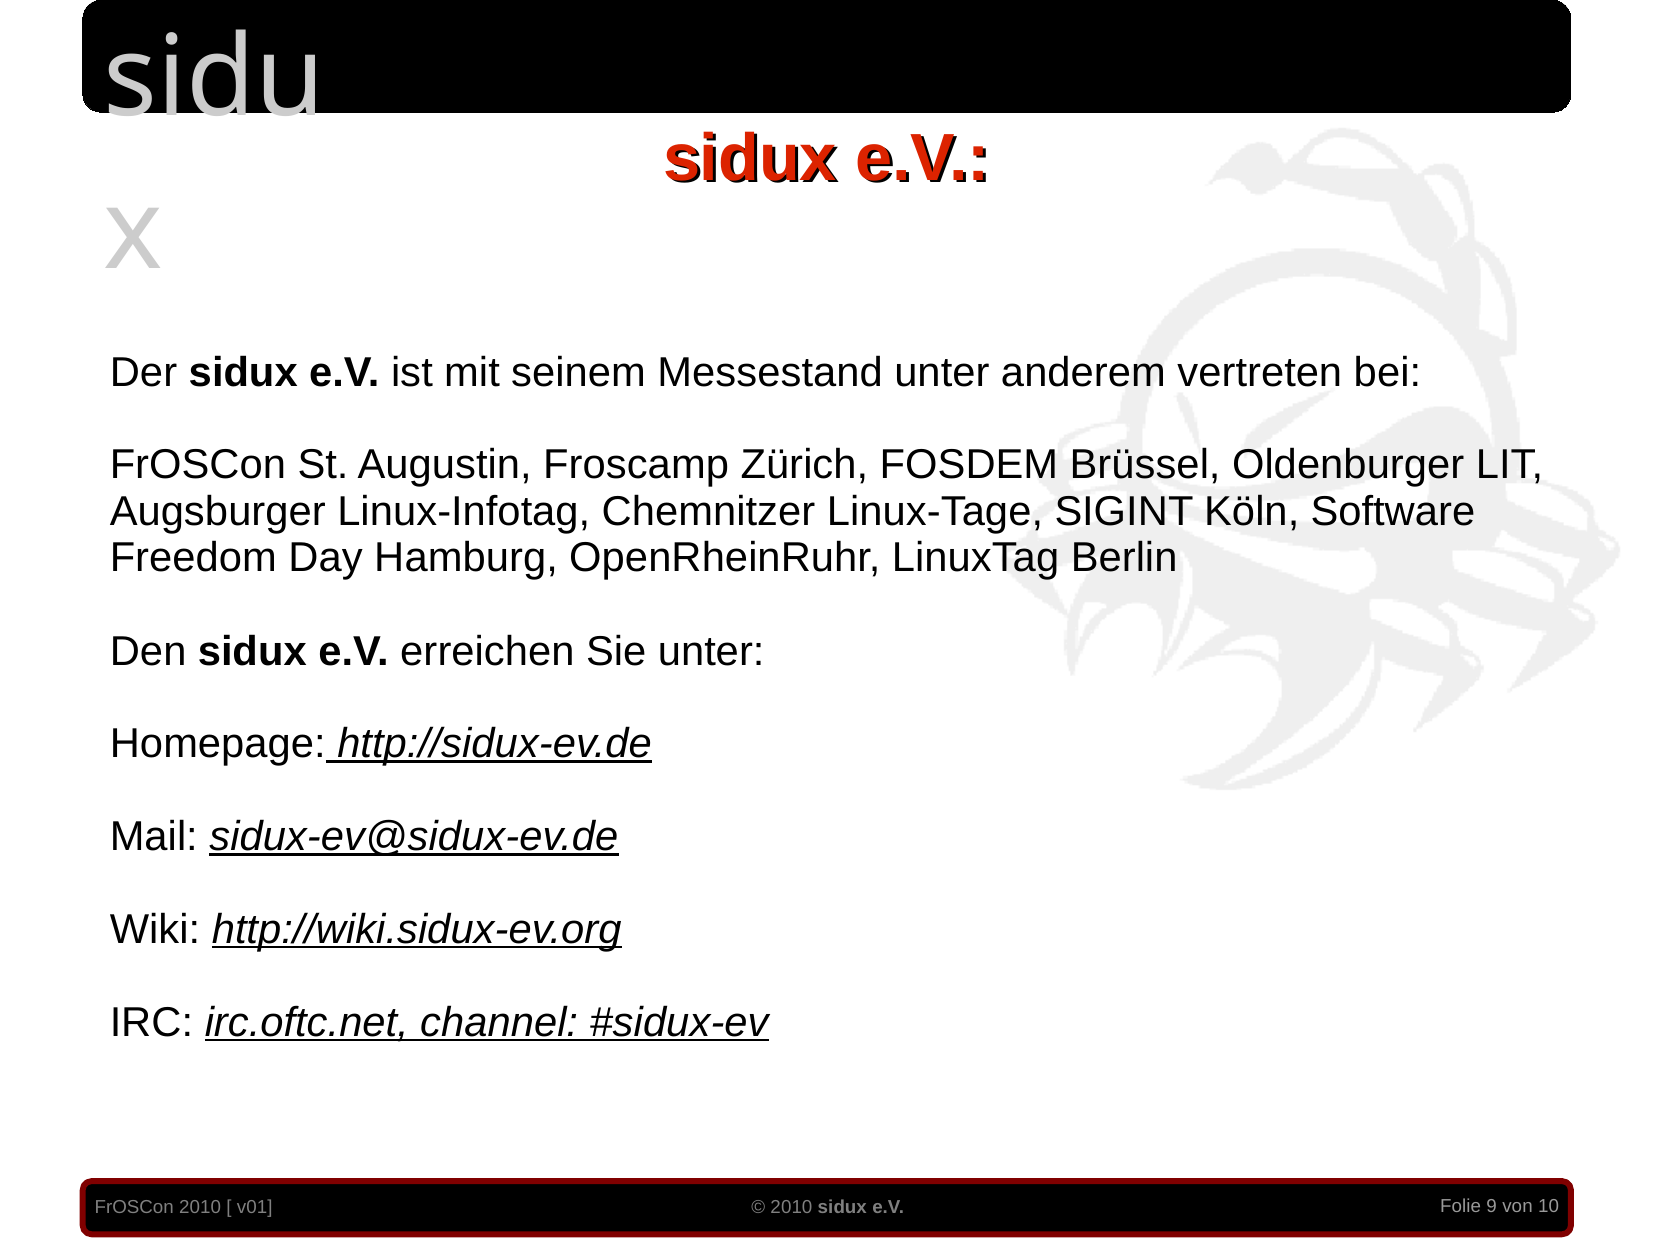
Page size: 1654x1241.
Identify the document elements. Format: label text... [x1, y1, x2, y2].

picture [997, 122, 1625, 798]
text_box Der sidux e.V. ist mit seinem Messestand unter anderem vertreten bei: FrOSCon St. Augustin, Froscamp Zürich, FOSDEM Brüssel, Oldenburger LIT, Augsburger Linux-Infotag, Chemnitzer Linux-Tage, SIGINT Köln, Software Freedom Day Hamburg, OpenRheinRuhr, LinuxTag Berlin Den sidux e.V. erreichen Sie unter: Homepage: http://sidux-ev.de Mail: sidux-ev@sidux-ev.de Wiki: http://wiki.sidux-ev.org IRC: irc.oftc.net, channel: #sidux-ev [82, 224, 1571, 1170]
text_box sidux e.V.: [82, 112, 1571, 213]
